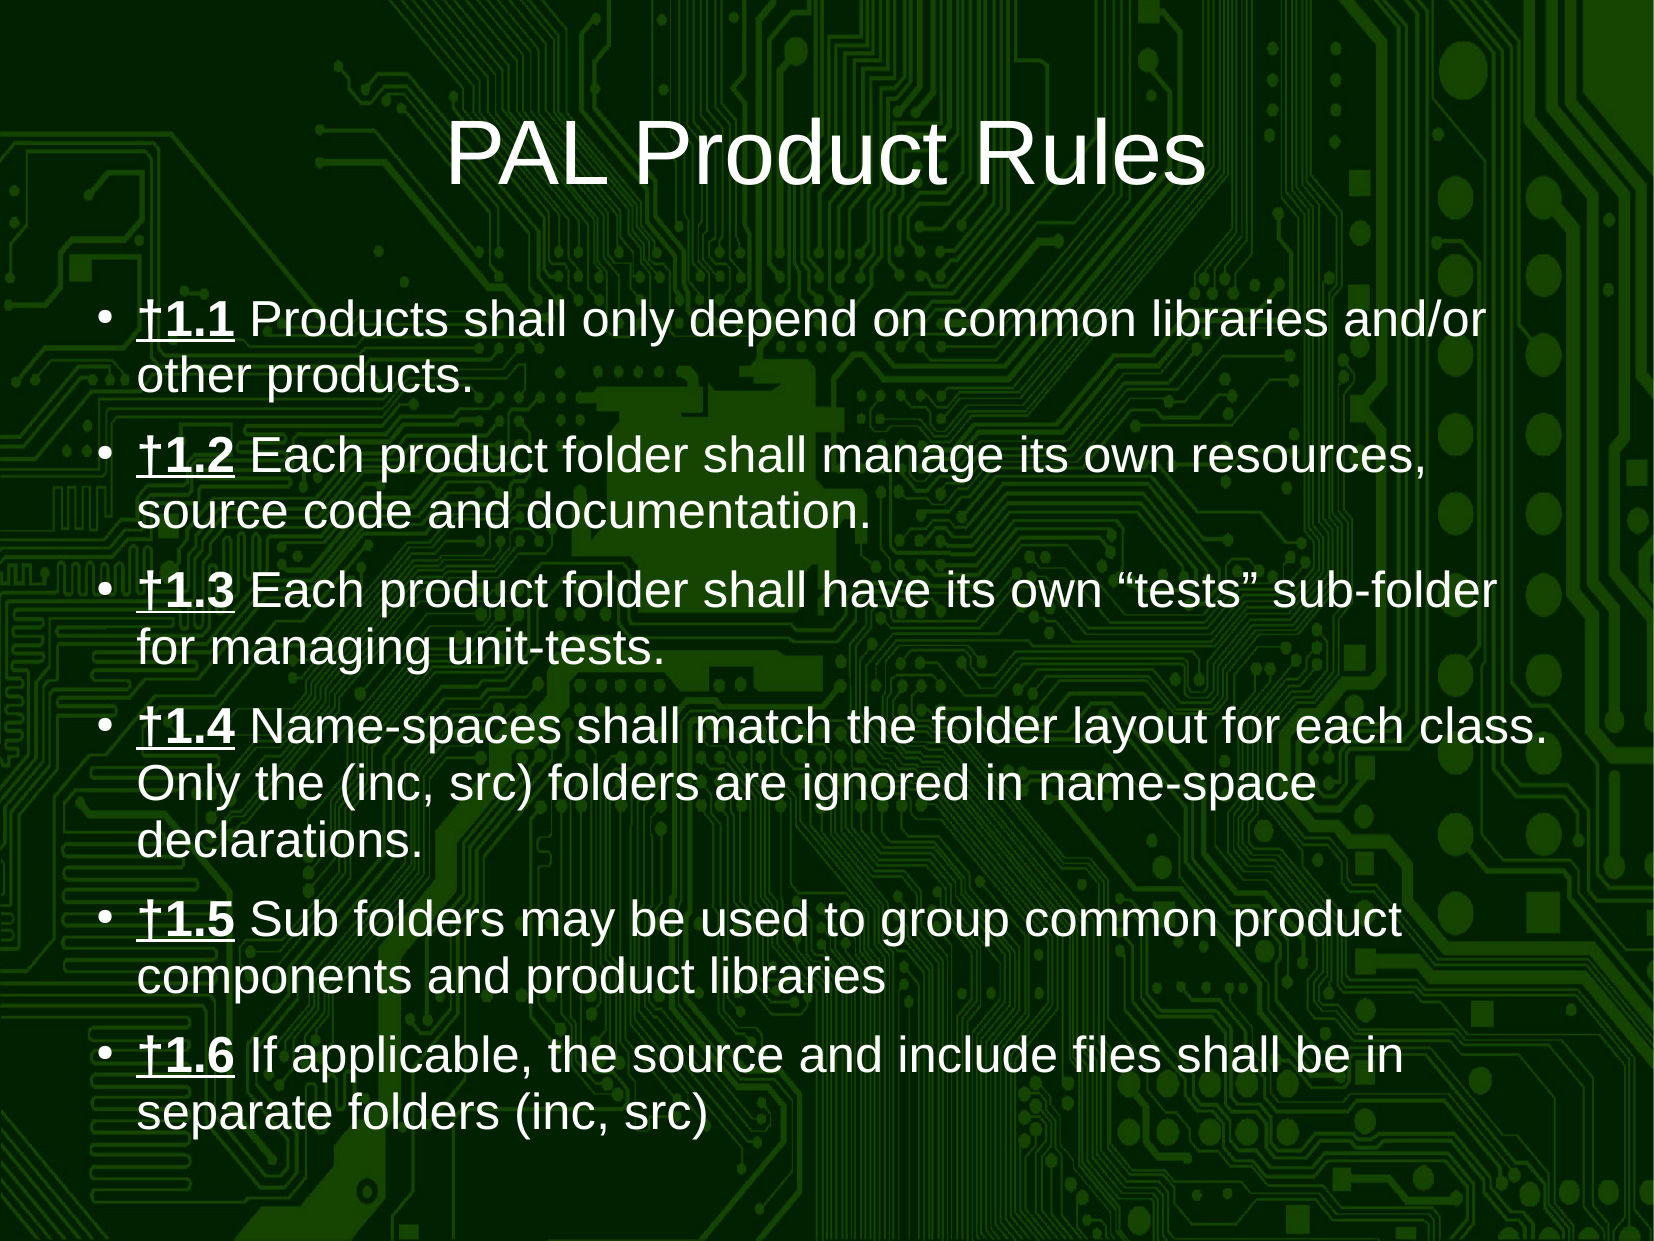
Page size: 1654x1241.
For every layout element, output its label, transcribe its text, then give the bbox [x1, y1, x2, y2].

title PAL Product Rules [82, 49, 1571, 257]
picture [0, 0, 1654, 1241]
list †1.1 Products shall only depend on common libraries and/or other products. †1.2 Each product folder shall manage its own resources, source code and documentation. †1.3 Each product folder shall have its own “tests” sub-folder for managing unit-tests. †1.4 Name-spaces shall match the folder layout for each class. Only the (inc, src) folders are ignored in name-space declarations. †1.5 Sub folders may be used to group common product components and product libraries †1.6 If applicable, the source and include files shall be in separate folders (inc, src) [82, 290, 1571, 1141]
